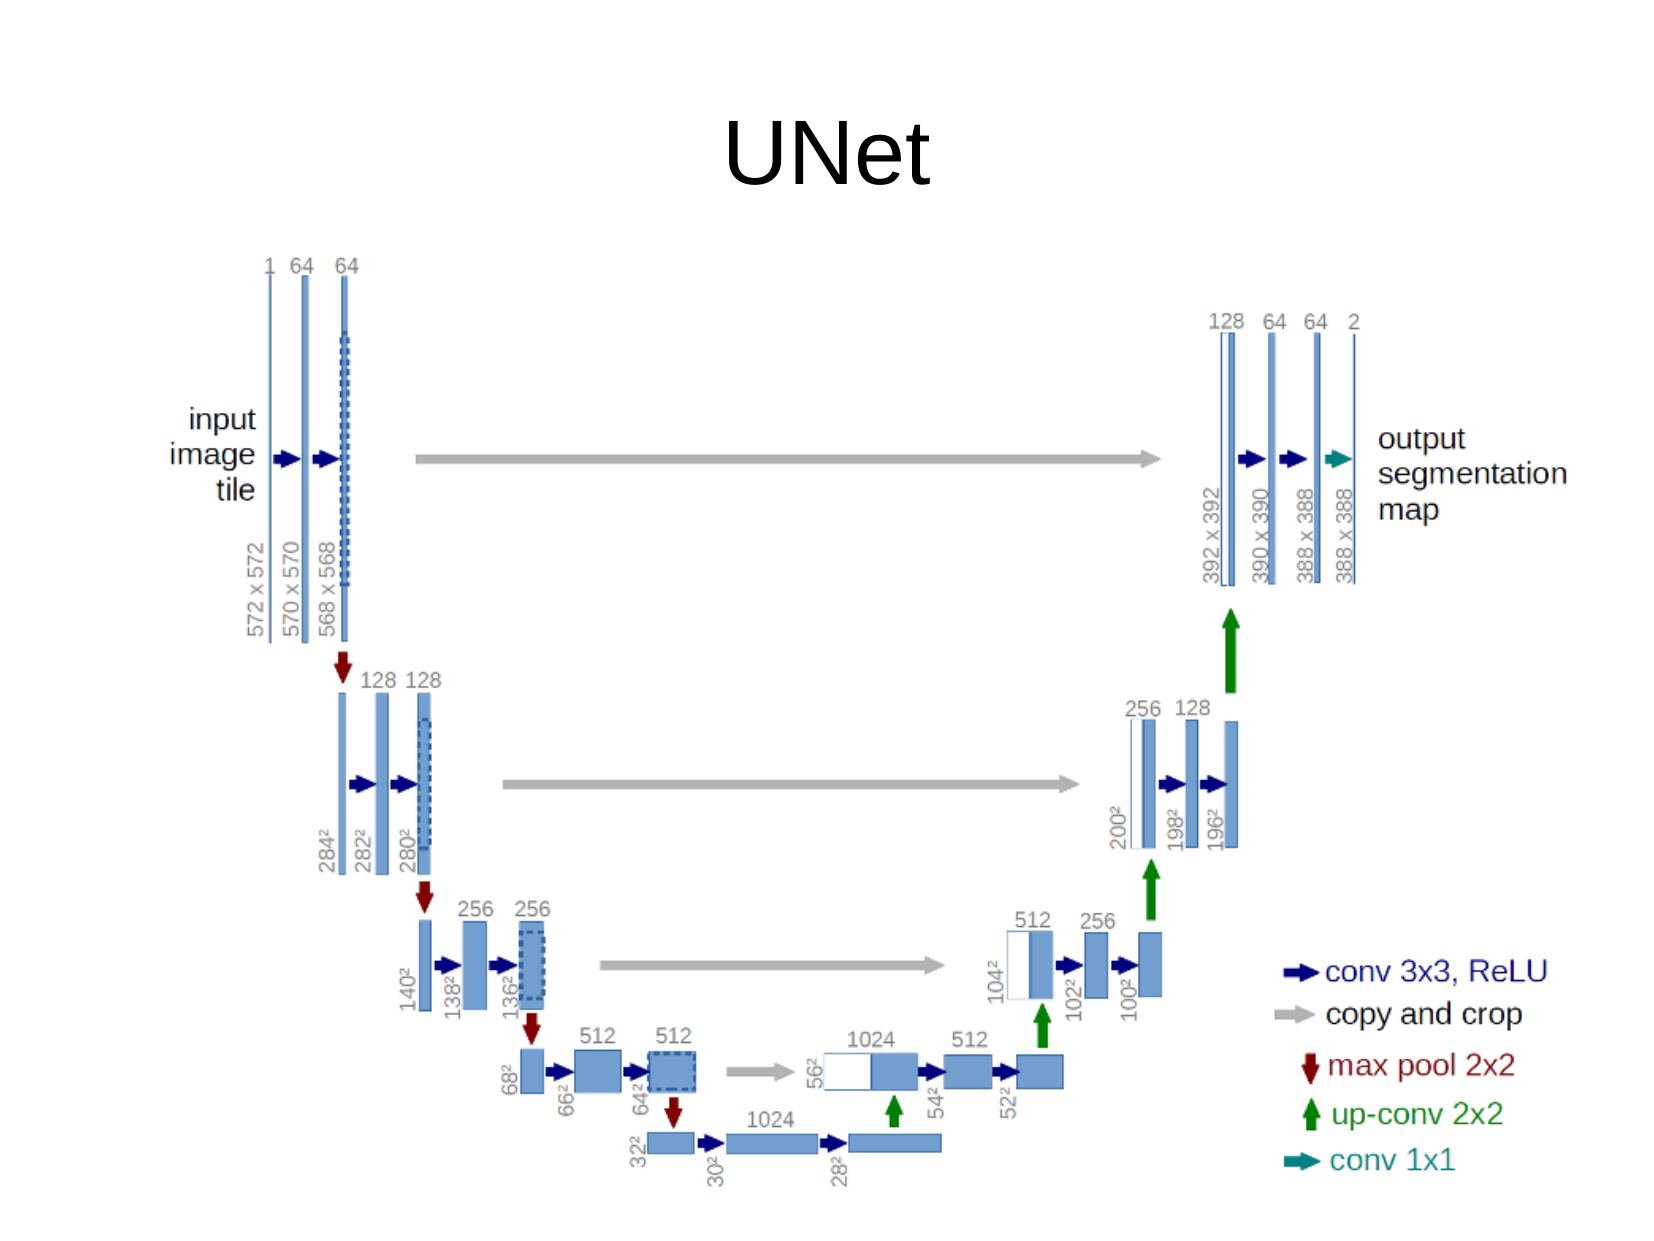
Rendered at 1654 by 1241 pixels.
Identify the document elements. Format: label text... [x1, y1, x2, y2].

picture [153, 247, 1579, 1199]
title UNet [82, 49, 1571, 257]
